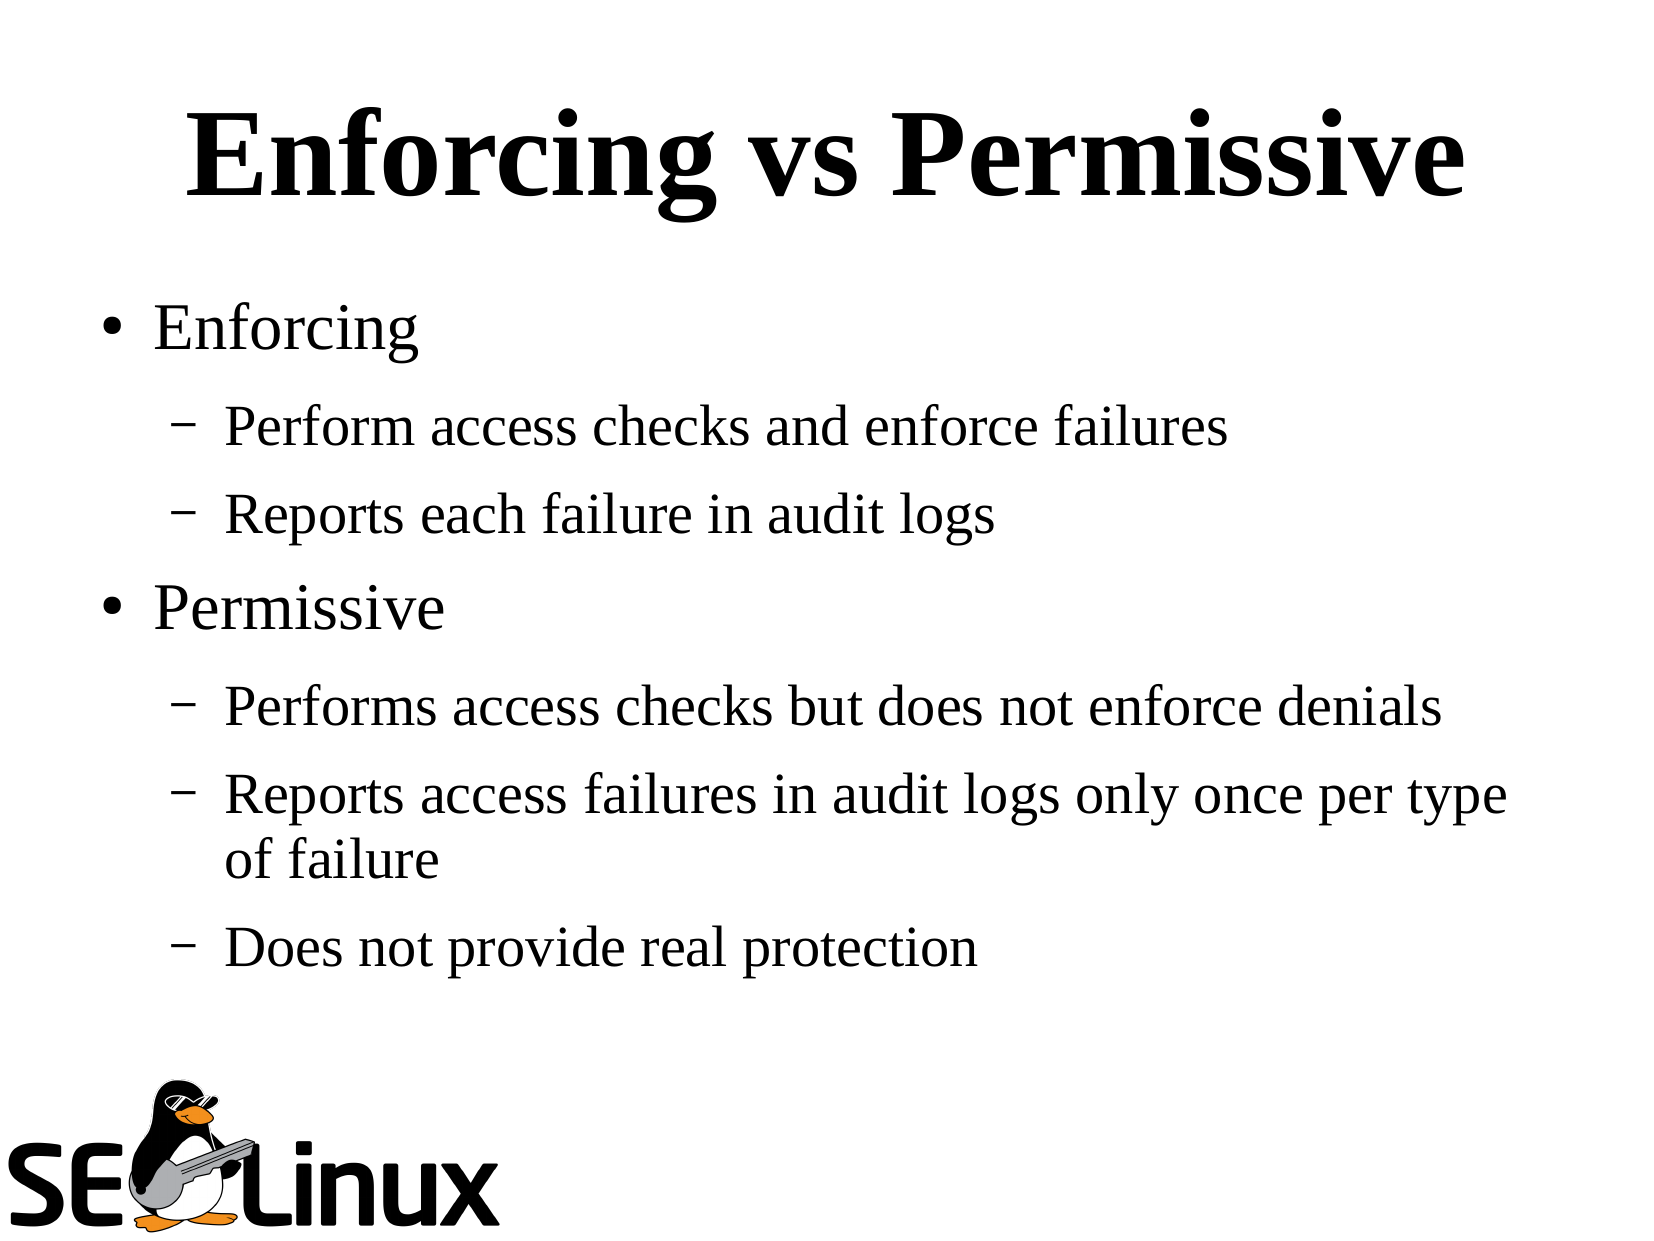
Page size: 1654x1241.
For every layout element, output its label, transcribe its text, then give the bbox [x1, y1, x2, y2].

picture [0, 919, 526, 1241]
list Enforcing Perform access checks and enforce failures Reports each failure in audit logs Permissive Performs access checks but does not enforce denials Reports access failures in audit logs only once per type of failure Does not provide real protection [82, 290, 1571, 1010]
title Enforcing vs Permissive [82, 49, 1571, 257]
